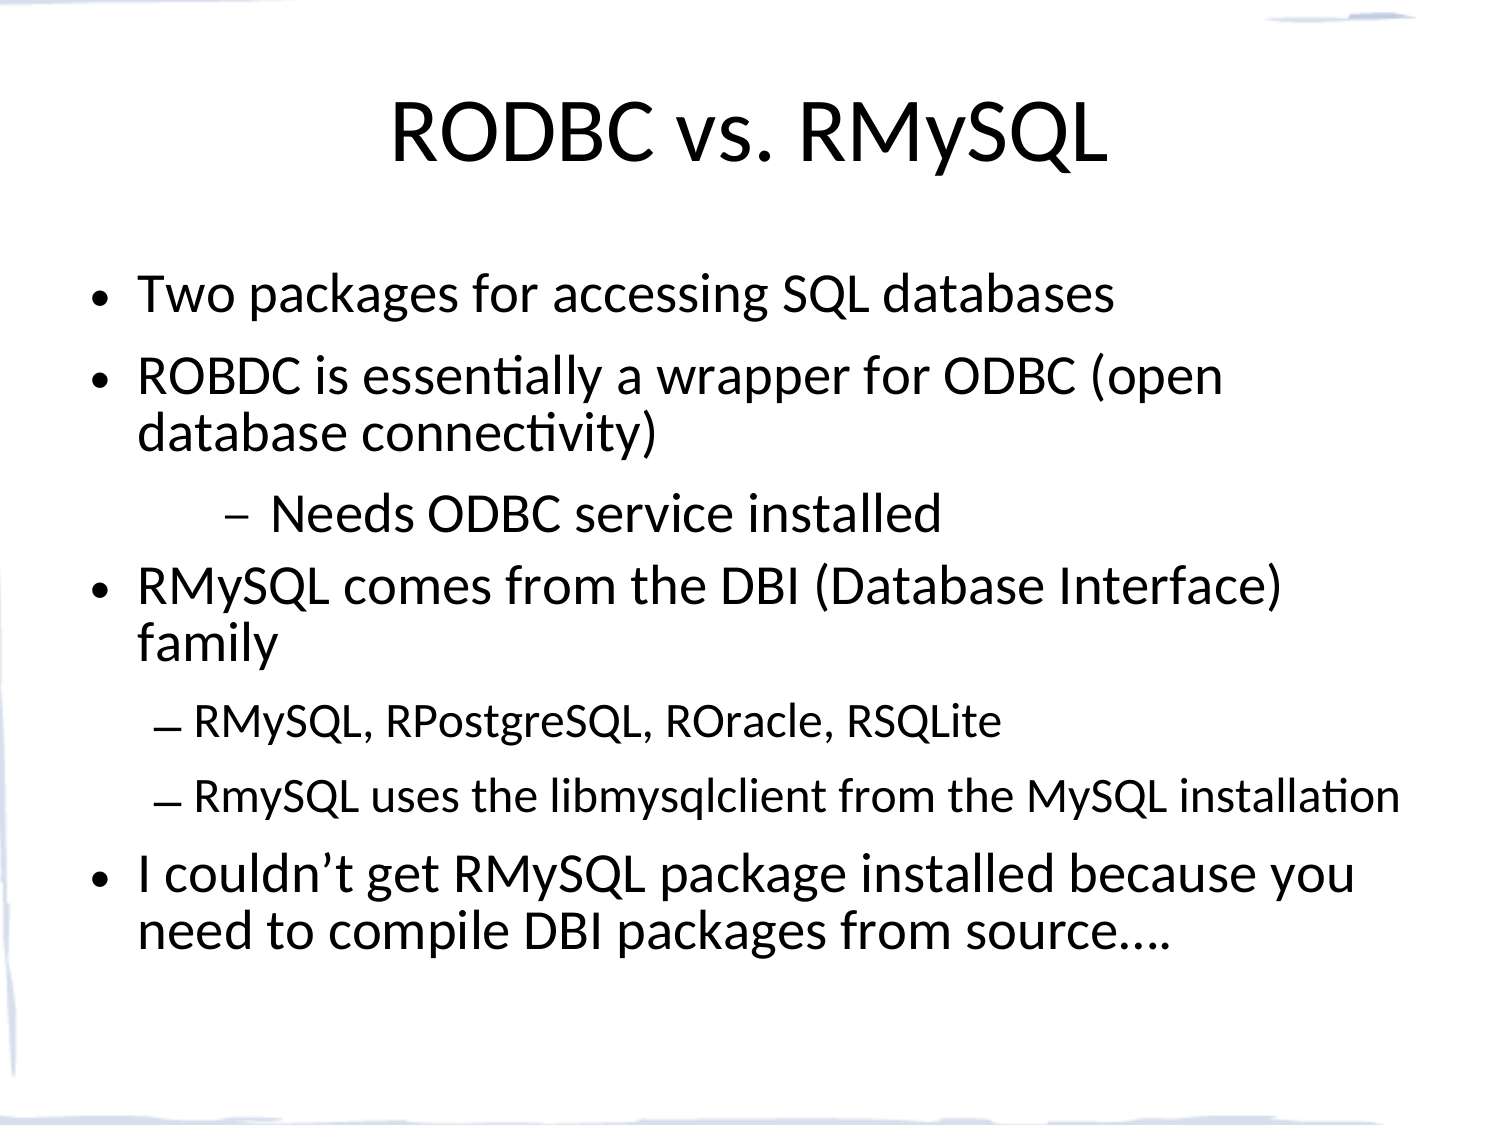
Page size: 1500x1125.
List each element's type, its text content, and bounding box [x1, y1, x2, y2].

picture [0, 0, 1500, 1125]
list Two packages for accessing SQL databases ROBDC is essentially a wrapper for ODBC (open database connectivity) Needs ODBC service installed RMySQL comes from the DBI (Database Interface) family RMySQL, RPostgreSQL, ROracle, RSQLite RmySQL uses the libmysqlclient from the MySQL installation I couldn’t get RMySQL package installed because you need to compile DBI packages from source…. [75, 262, 1425, 1005]
title RODBC vs. RMySQL [75, 45, 1425, 233]
